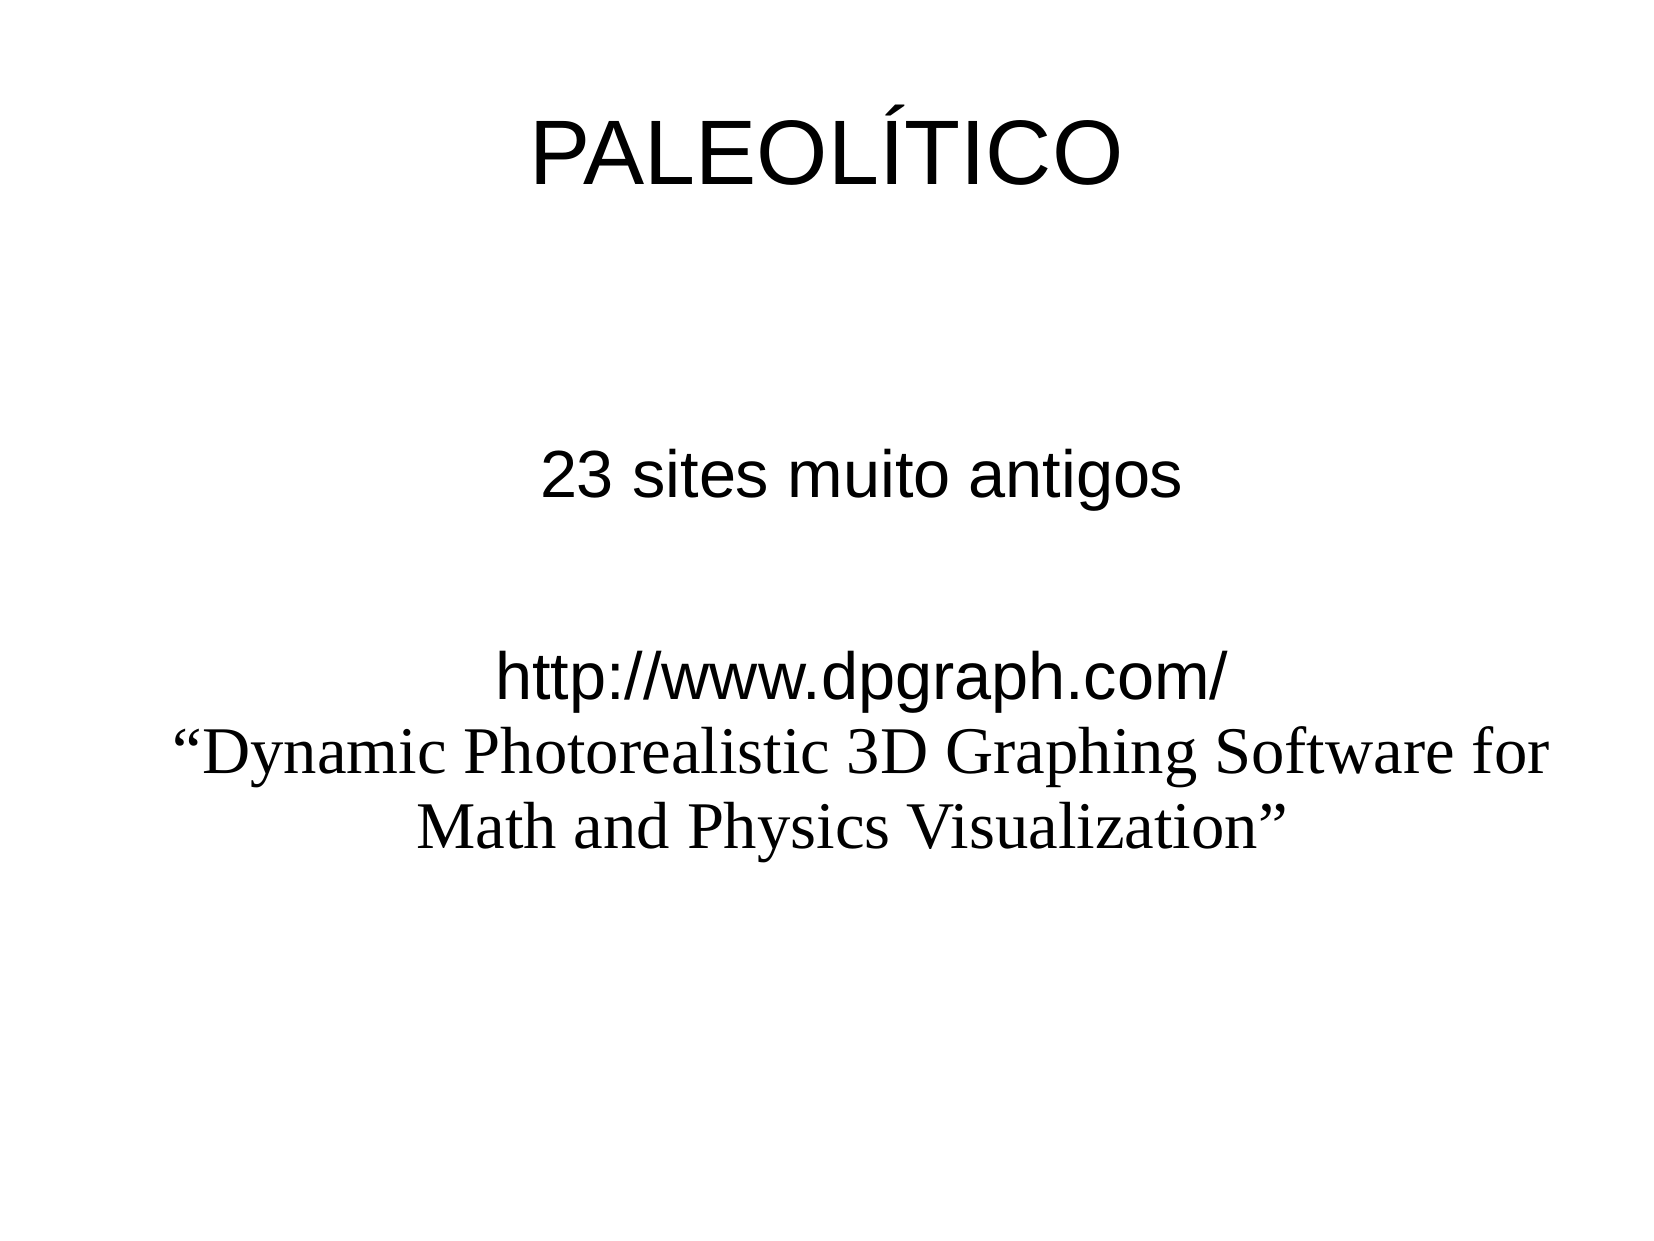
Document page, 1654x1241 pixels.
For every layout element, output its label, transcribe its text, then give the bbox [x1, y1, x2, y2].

list 23 sites muito antigos http://www.dpgraph.com/ “Dynamic Photorealistic 3D Graphing Software for Math and Physics Visualization” [82, 290, 1571, 1010]
title PALEOLÍTICO [82, 49, 1571, 257]
